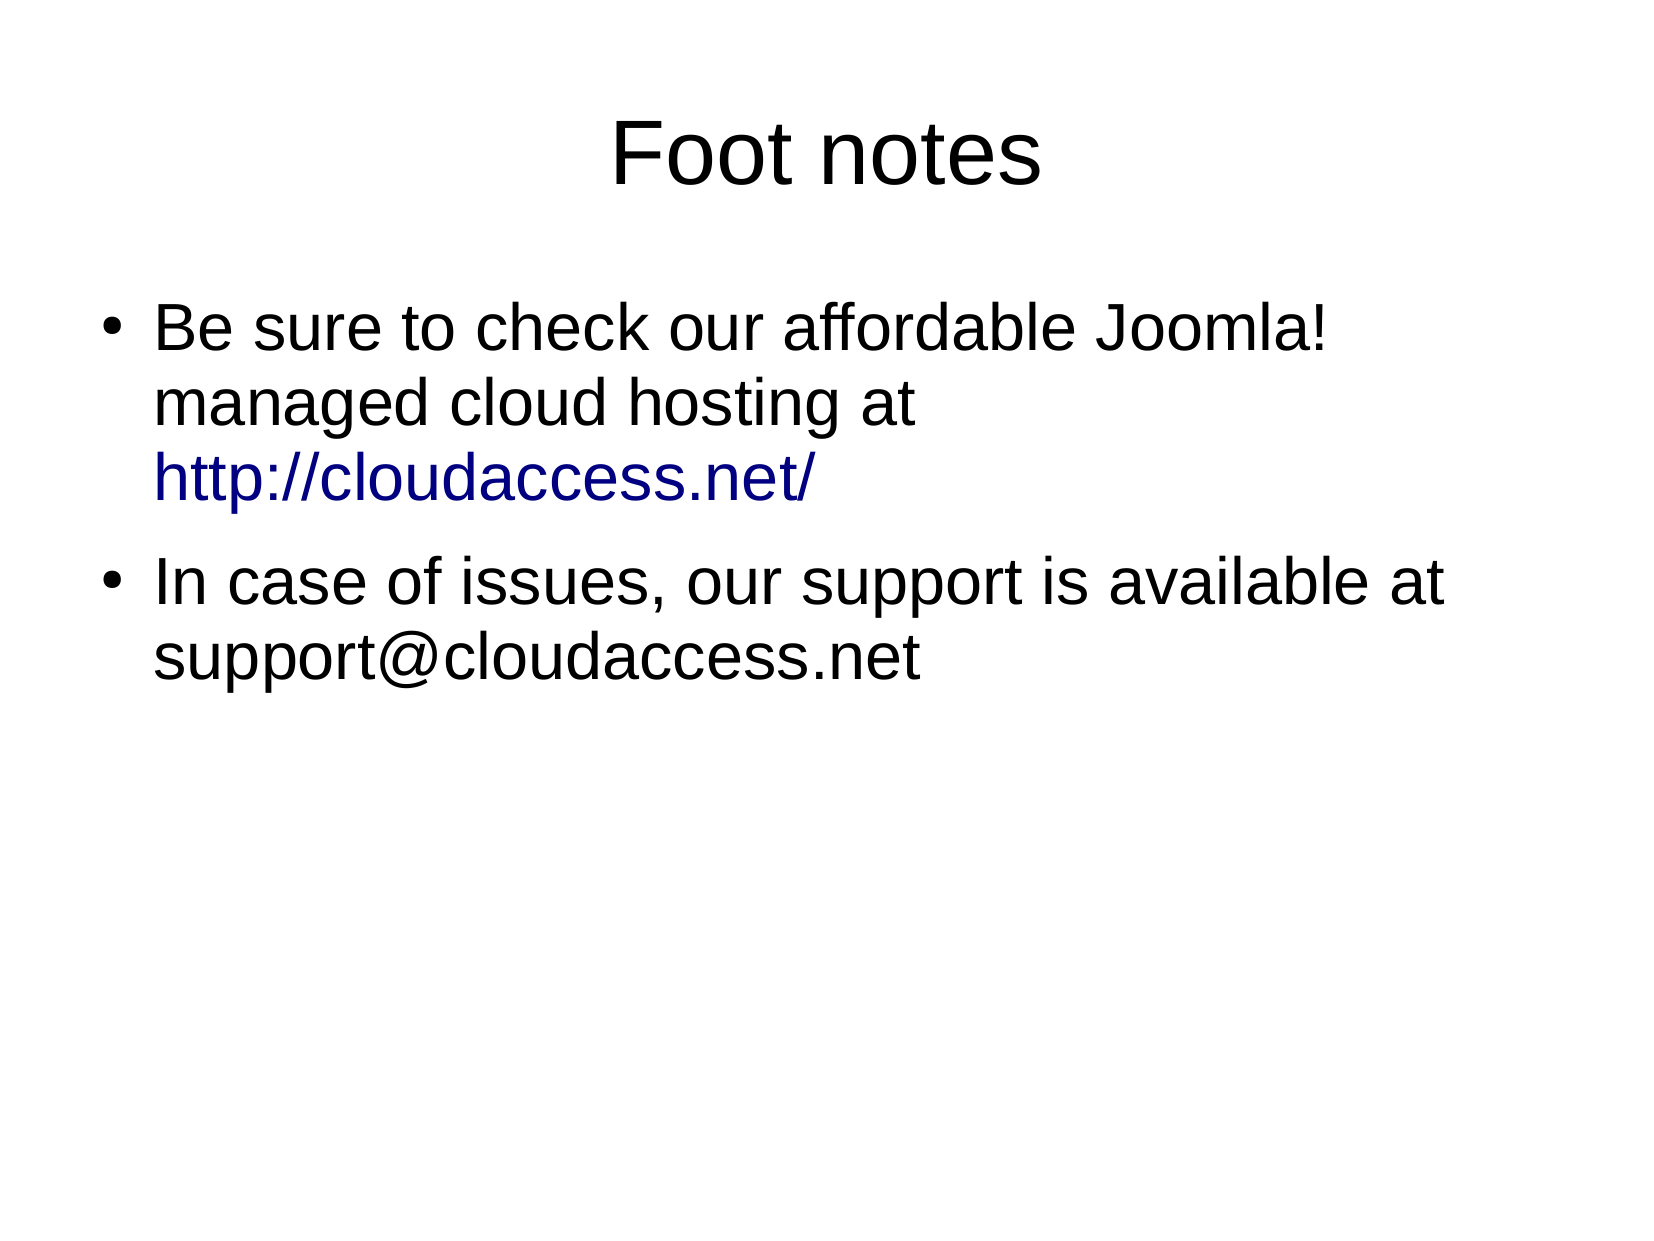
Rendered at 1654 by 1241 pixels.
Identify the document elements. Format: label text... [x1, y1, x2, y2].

list Be sure to check our affordable Joomla! managed cloud hosting at http://cloudaccess.net/ In case of issues, our support is available at support@cloudaccess.net [82, 290, 1571, 1109]
title Foot notes [82, 49, 1571, 257]
